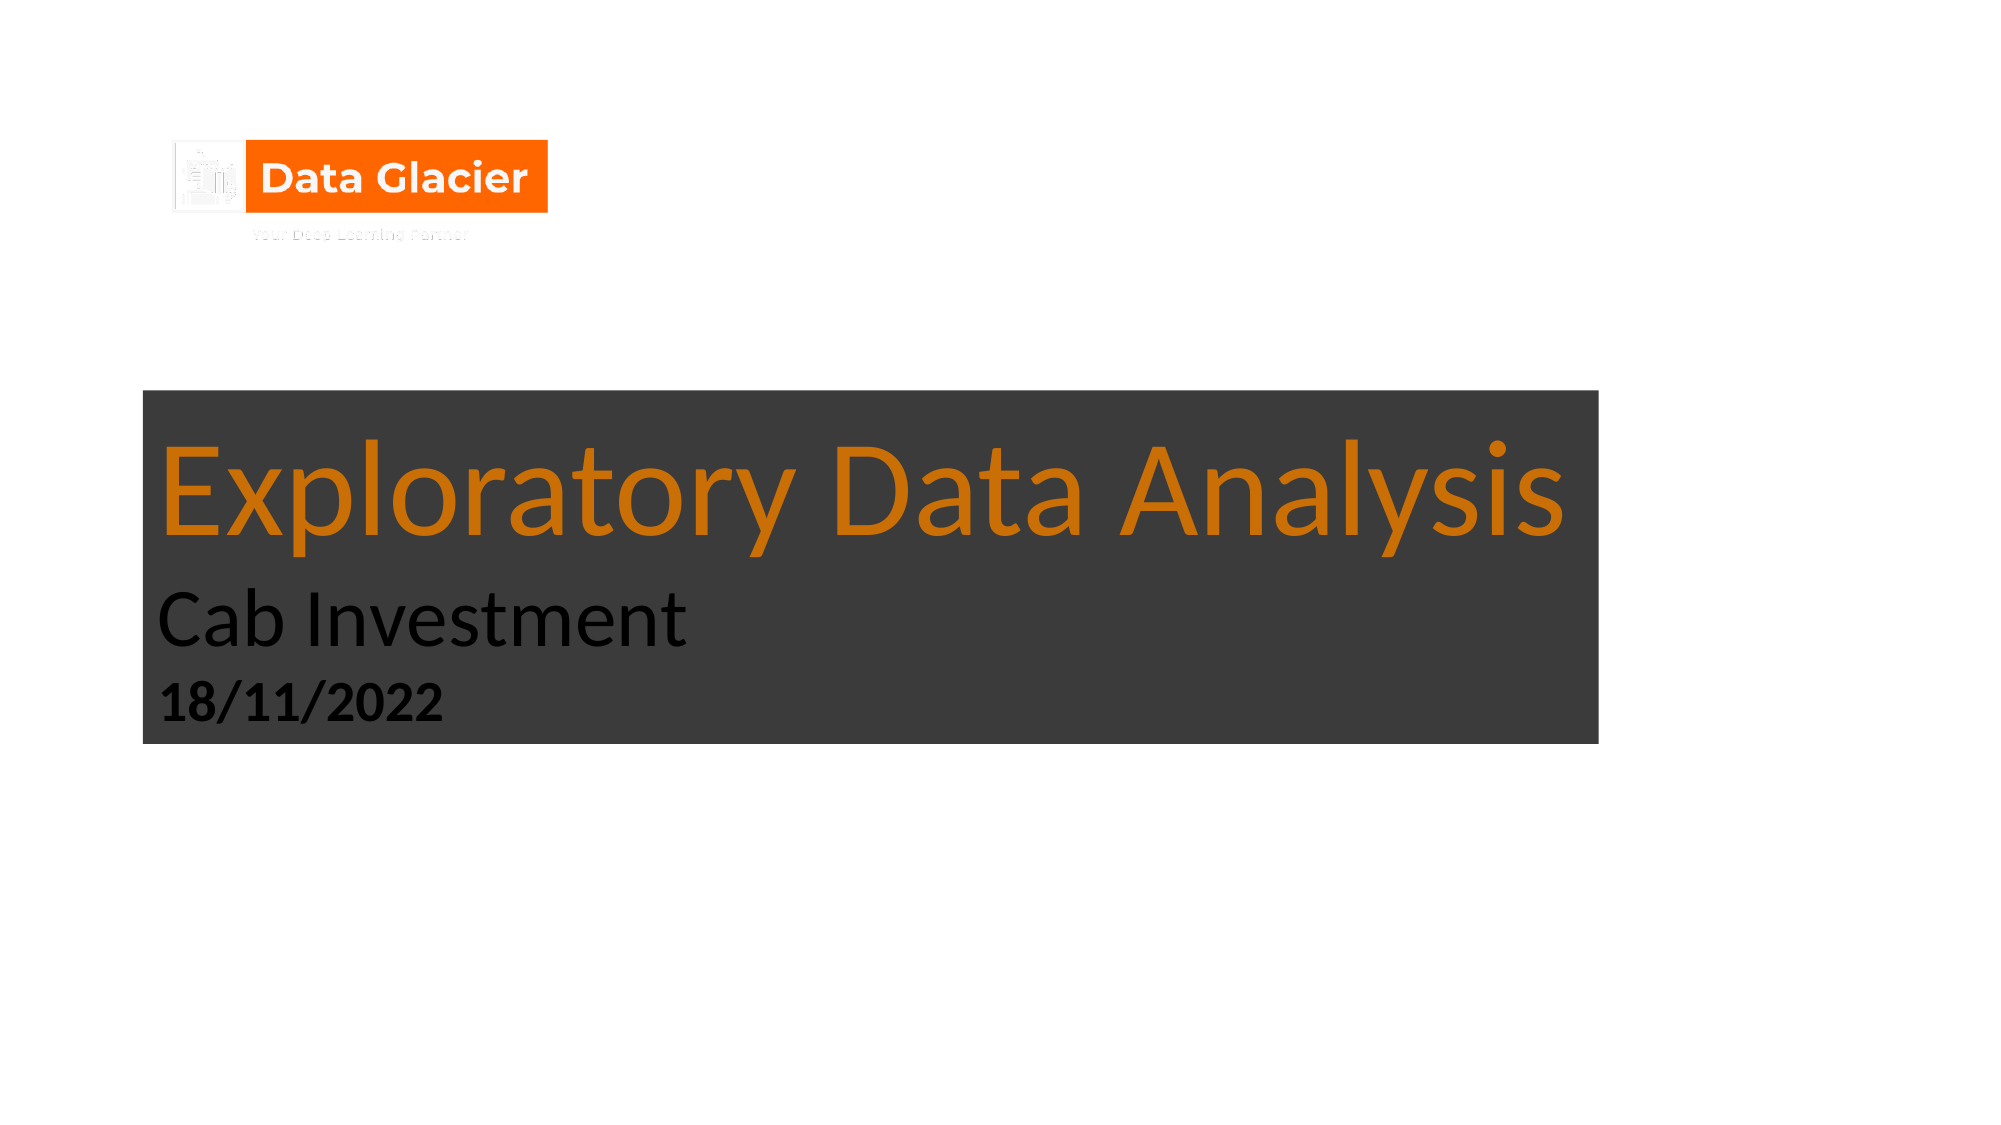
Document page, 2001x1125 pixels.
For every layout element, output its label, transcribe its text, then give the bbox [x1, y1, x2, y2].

picture [168, 0, 551, 382]
text_box Exploratory Data Analysis Cab Investment 18/11/2022 [142, 390, 1599, 744]
